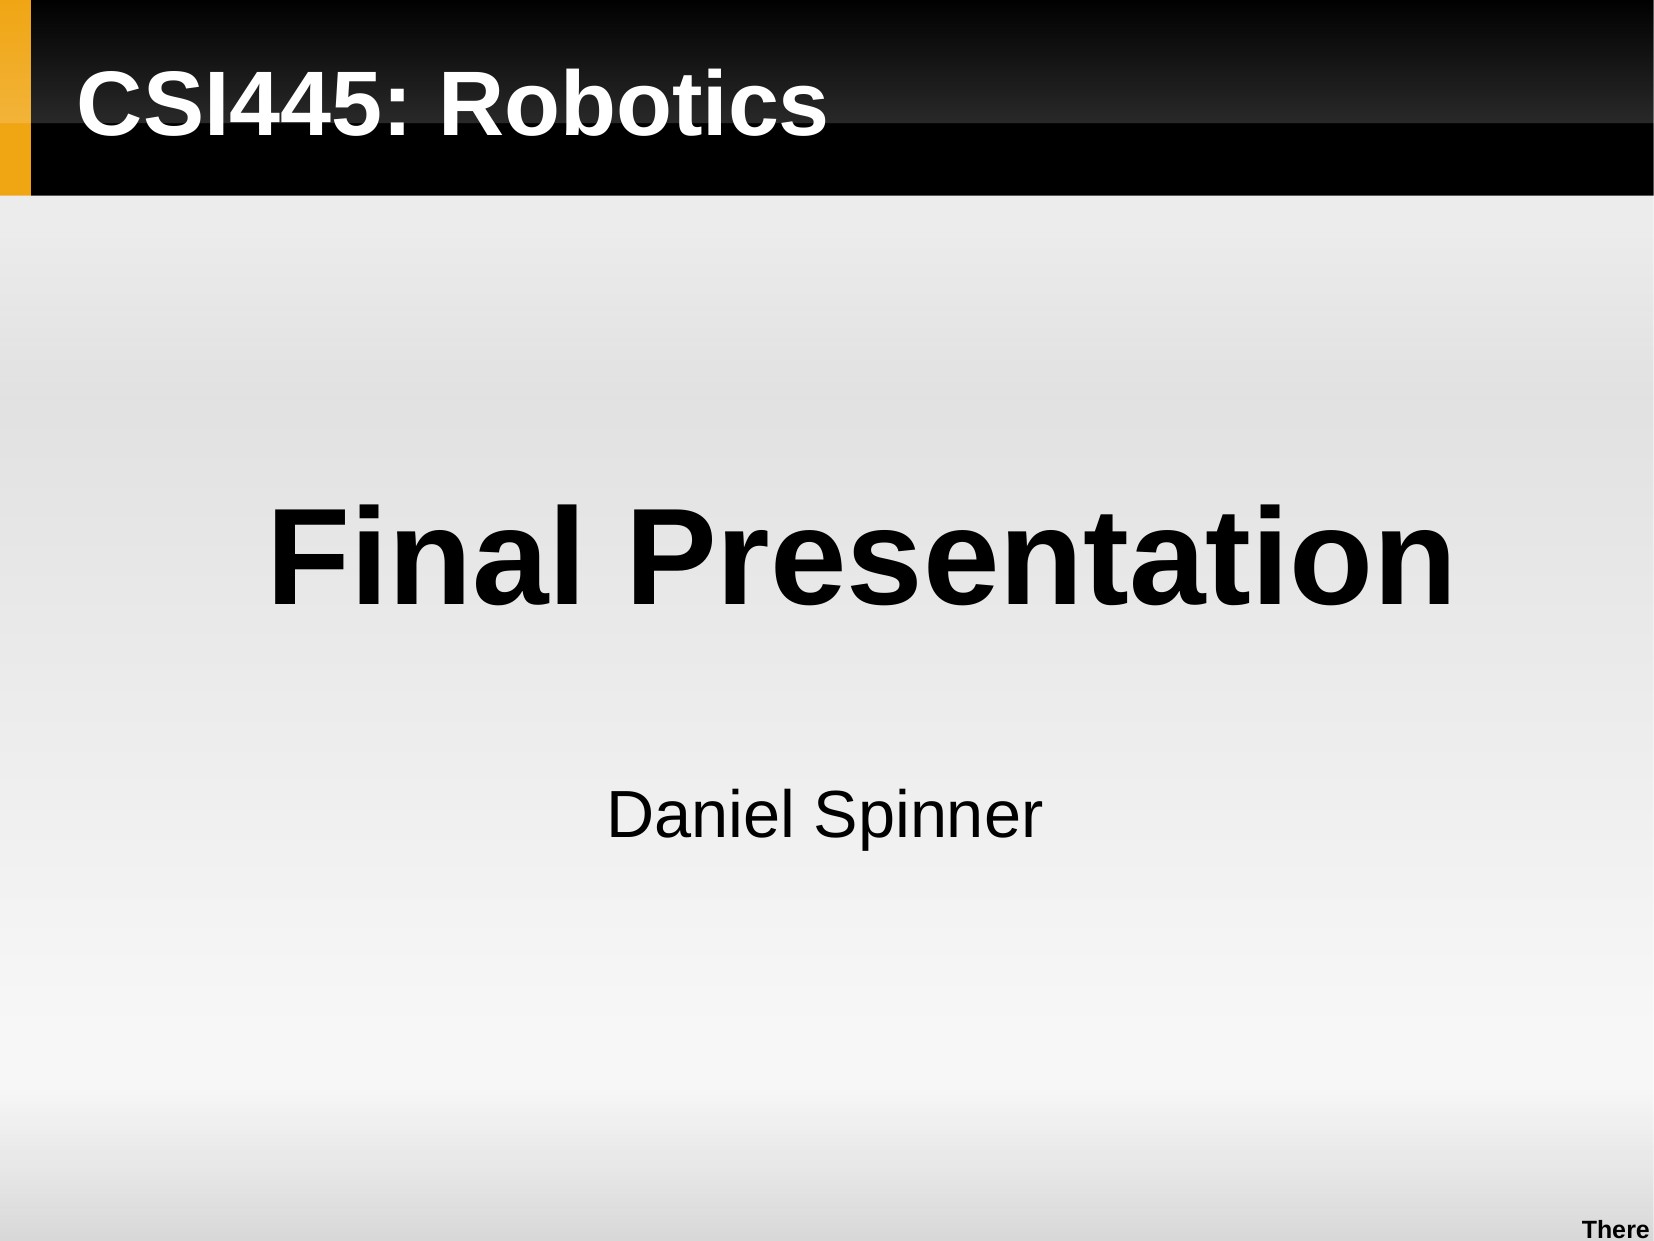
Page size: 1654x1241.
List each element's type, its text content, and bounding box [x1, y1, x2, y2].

title There [1312, 1200, 1651, 1241]
text_box Final Presentation [225, 363, 1501, 751]
title CSI445: Robotics [76, 0, 1565, 208]
subtitle Daniel Spinner [337, 751, 1313, 917]
picture [0, 0, 1654, 1241]
